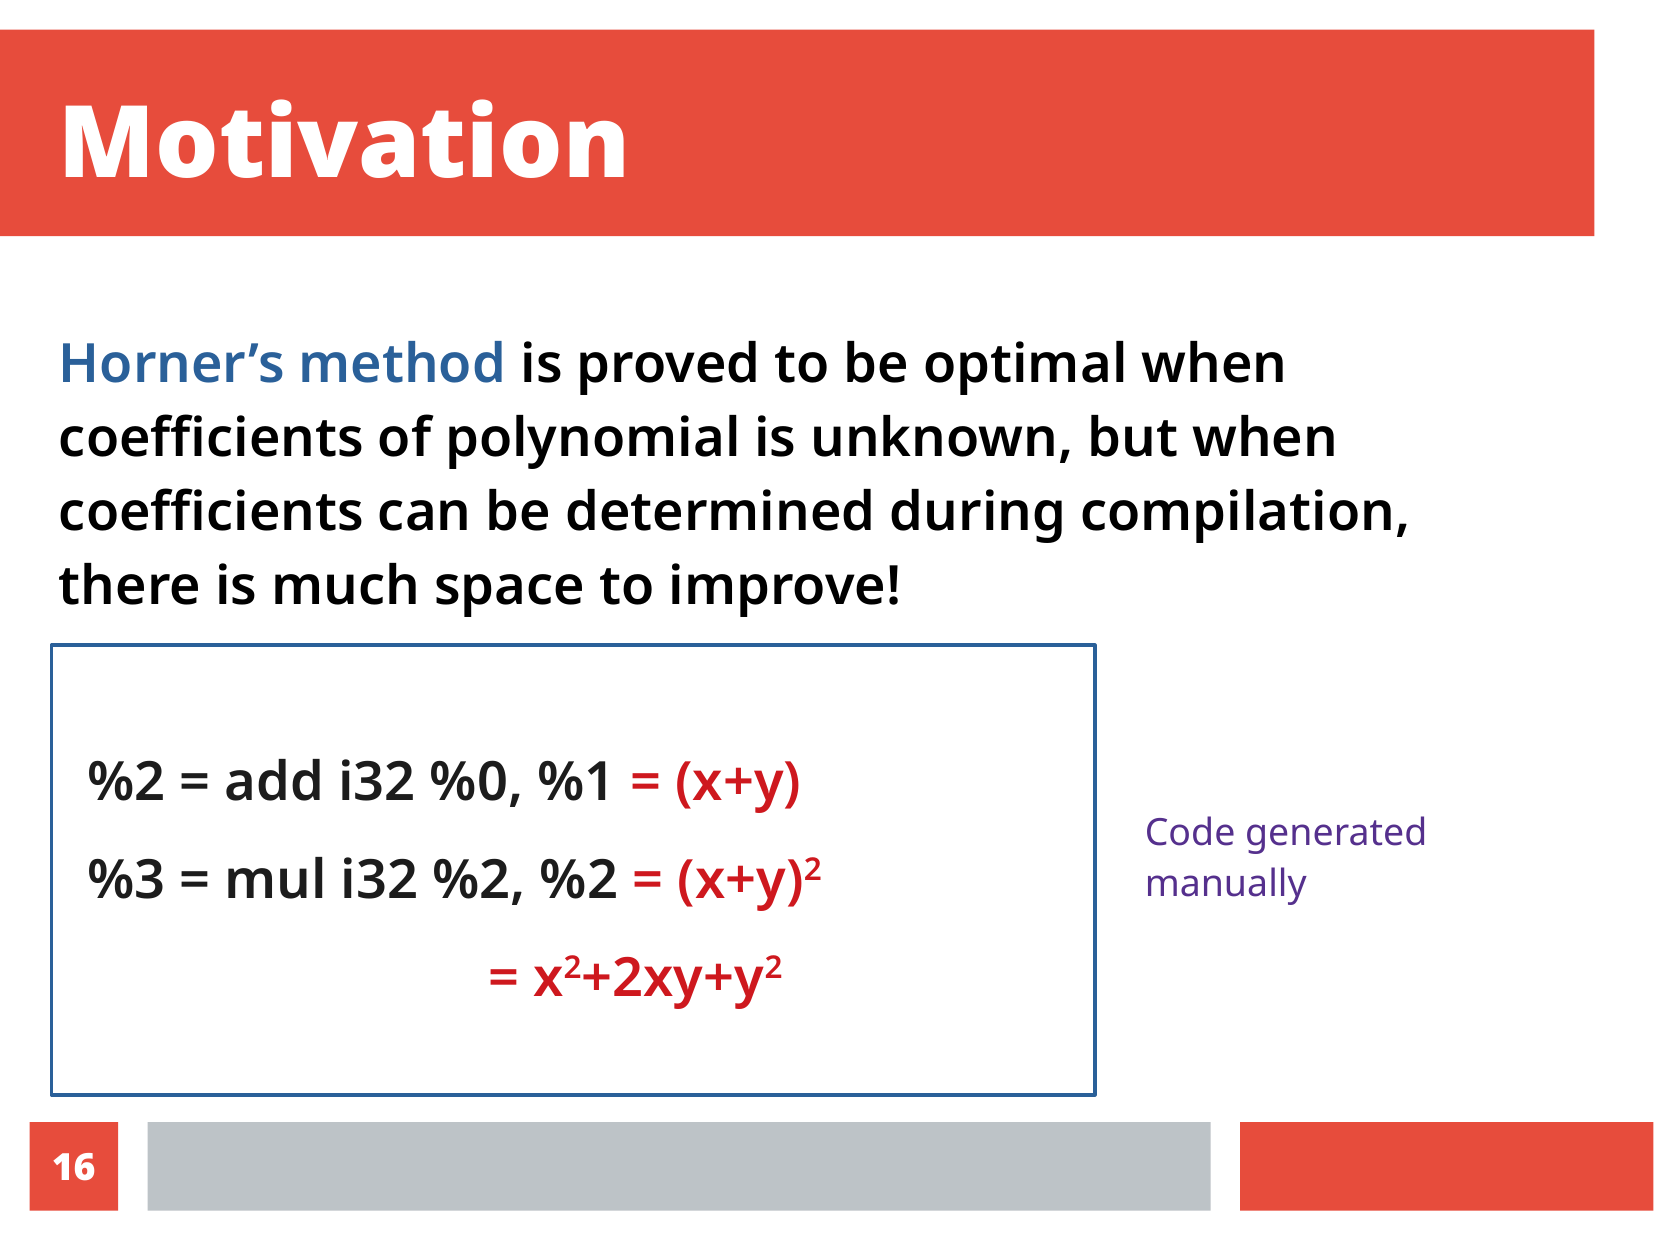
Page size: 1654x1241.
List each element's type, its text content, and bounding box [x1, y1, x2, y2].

text_box Code generated manually [1129, 798, 1565, 901]
text_box [51, 645, 1096, 1096]
list Horner’s method is proved to be optimal when coefficients of polynomial is unknown, but when coefficients can be determined during compilation, there is much space to improve! %2 = add i32 %0, %1 = (x+y) %3 = mul i32 %2, %2 = (x+y)2 = x2+2xy+y2 [59, 324, 1565, 1093]
title Motivation [59, 59, 1595, 207]
